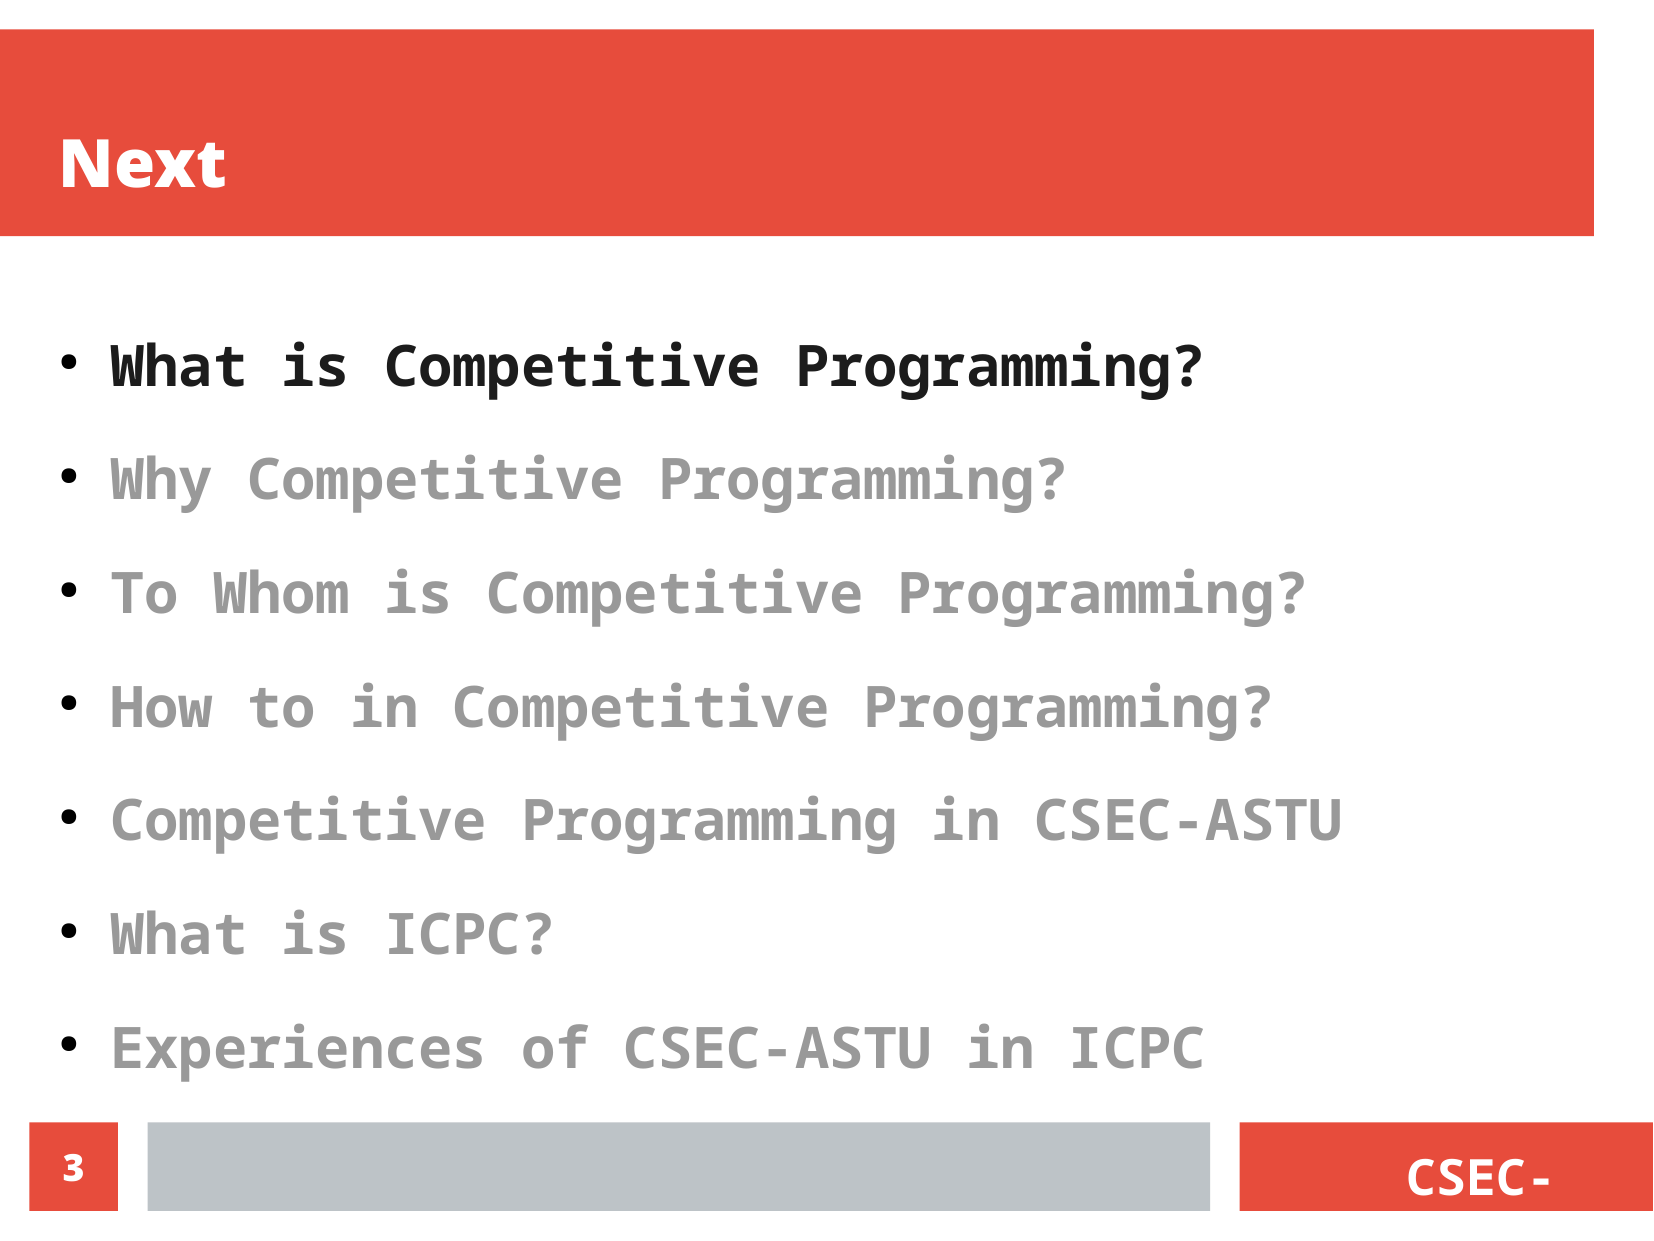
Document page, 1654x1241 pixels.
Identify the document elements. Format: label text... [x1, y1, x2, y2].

title Next [58, 58, 1594, 207]
list What is Competitive Programming? Why Competitive Programming? To Whom is Competitive Programming? How to in Competitive Programming? Competitive Programming in CSEC-ASTU What is ICPC? Experiences of CSEC-ASTU in ICPC [58, 324, 1565, 1093]
text_box CSEC-ASTU [1391, 1134, 1653, 1241]
